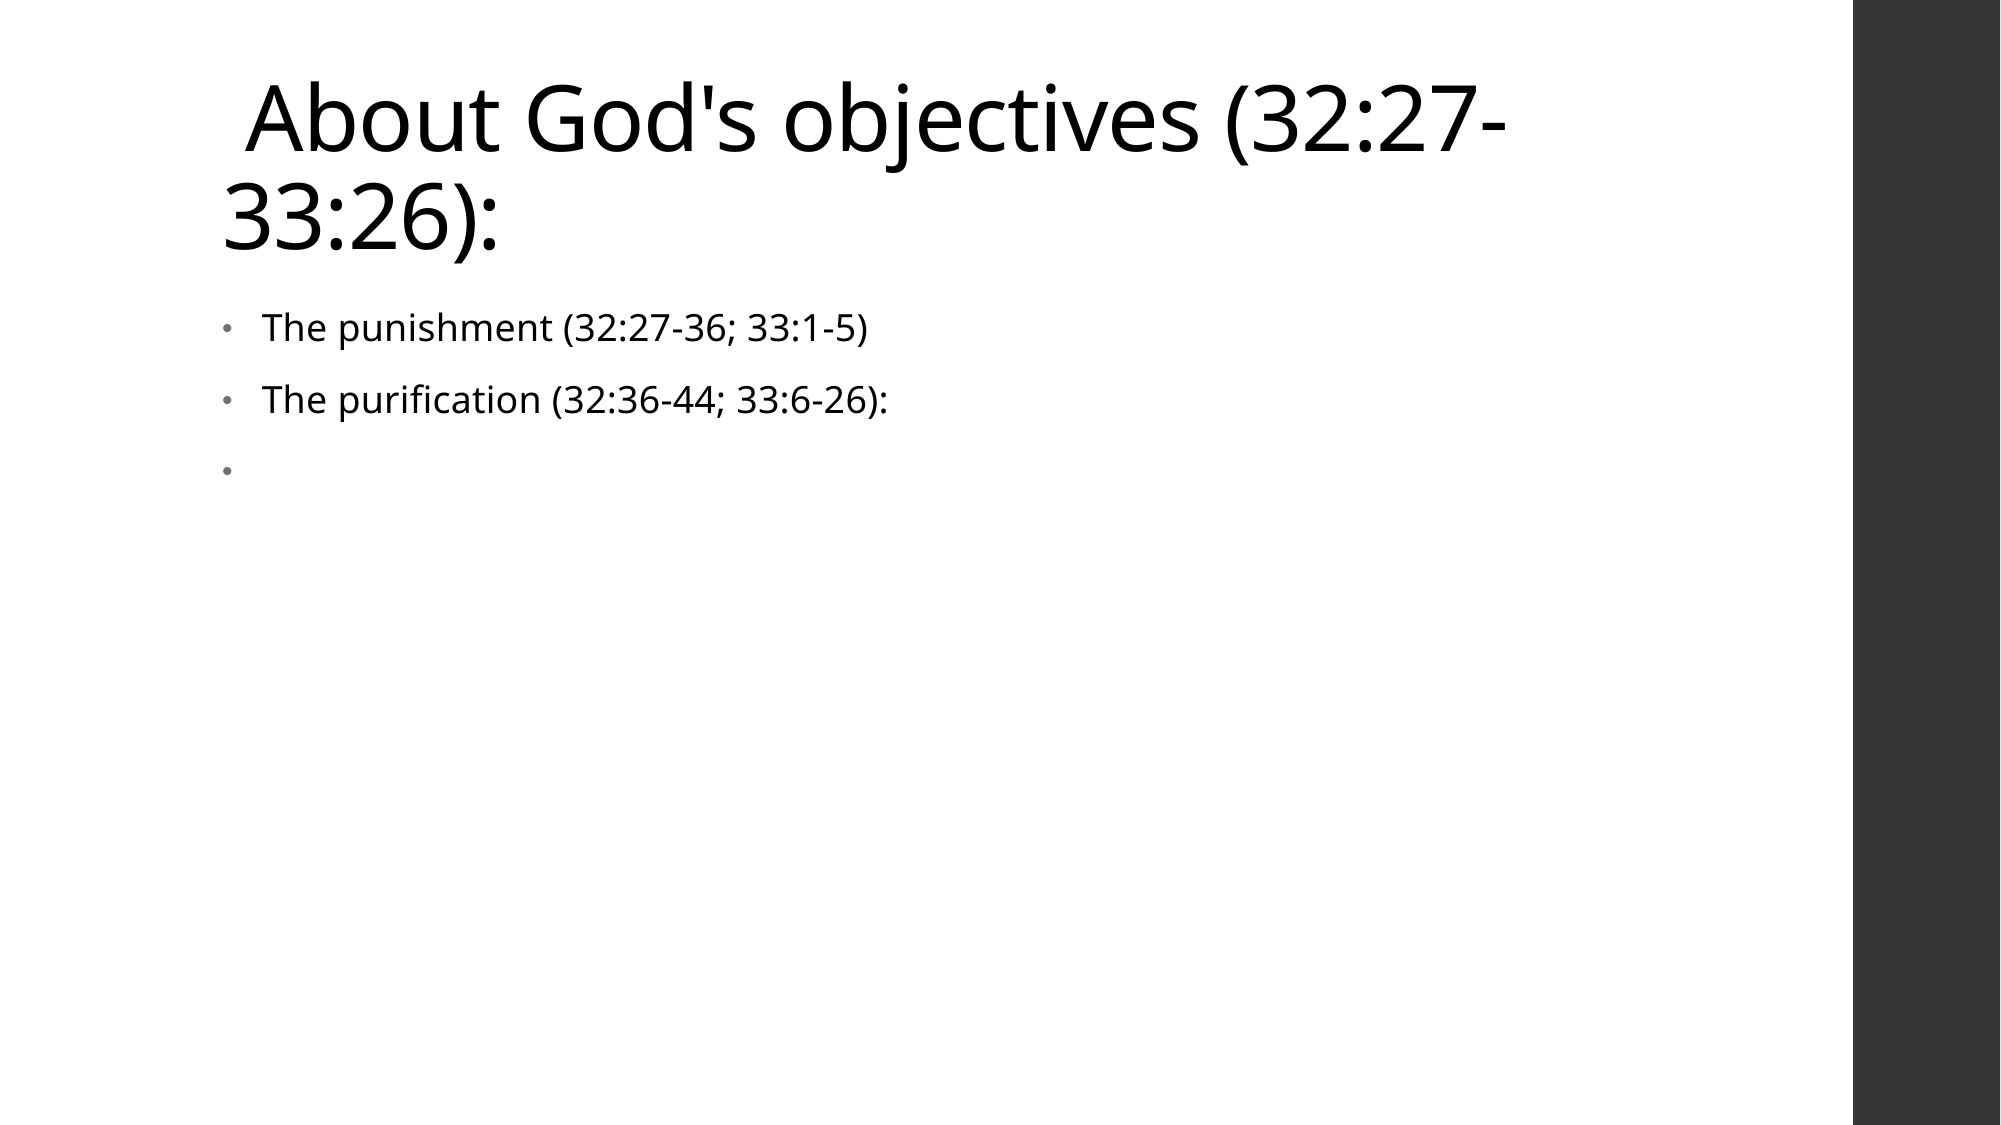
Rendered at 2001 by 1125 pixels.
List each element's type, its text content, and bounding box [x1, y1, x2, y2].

list The punishment (32:27-36; 33:1-5) The purification (32:36-44; 33:6-26): [206, 299, 1617, 1014]
title About God's objectives (32:27-33:26): [206, 60, 1797, 278]
